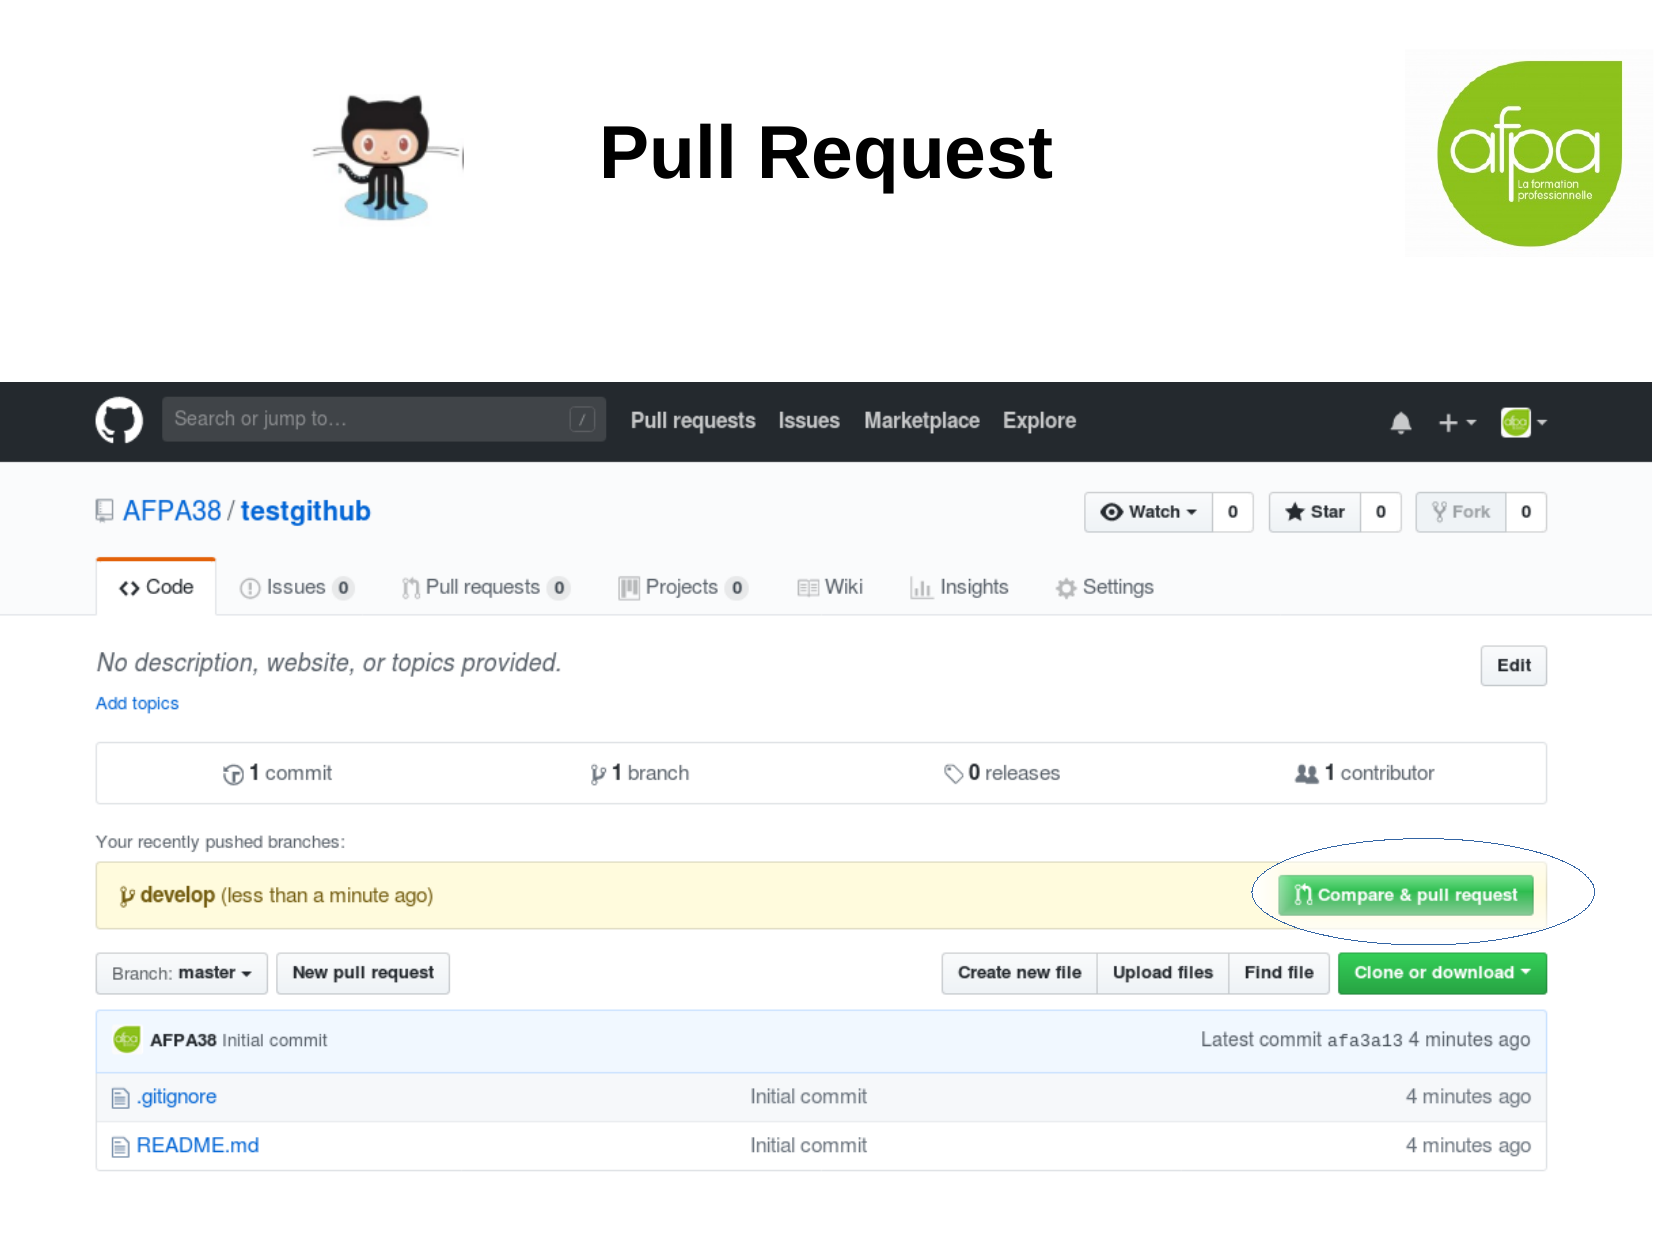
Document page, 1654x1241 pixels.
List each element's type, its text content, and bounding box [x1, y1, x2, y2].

title Pull Request [82, 49, 1571, 257]
picture [1571, 49, 1654, 257]
text_box [1251, 838, 1595, 945]
picture [0, 382, 1652, 1185]
picture [295, 82, 464, 233]
